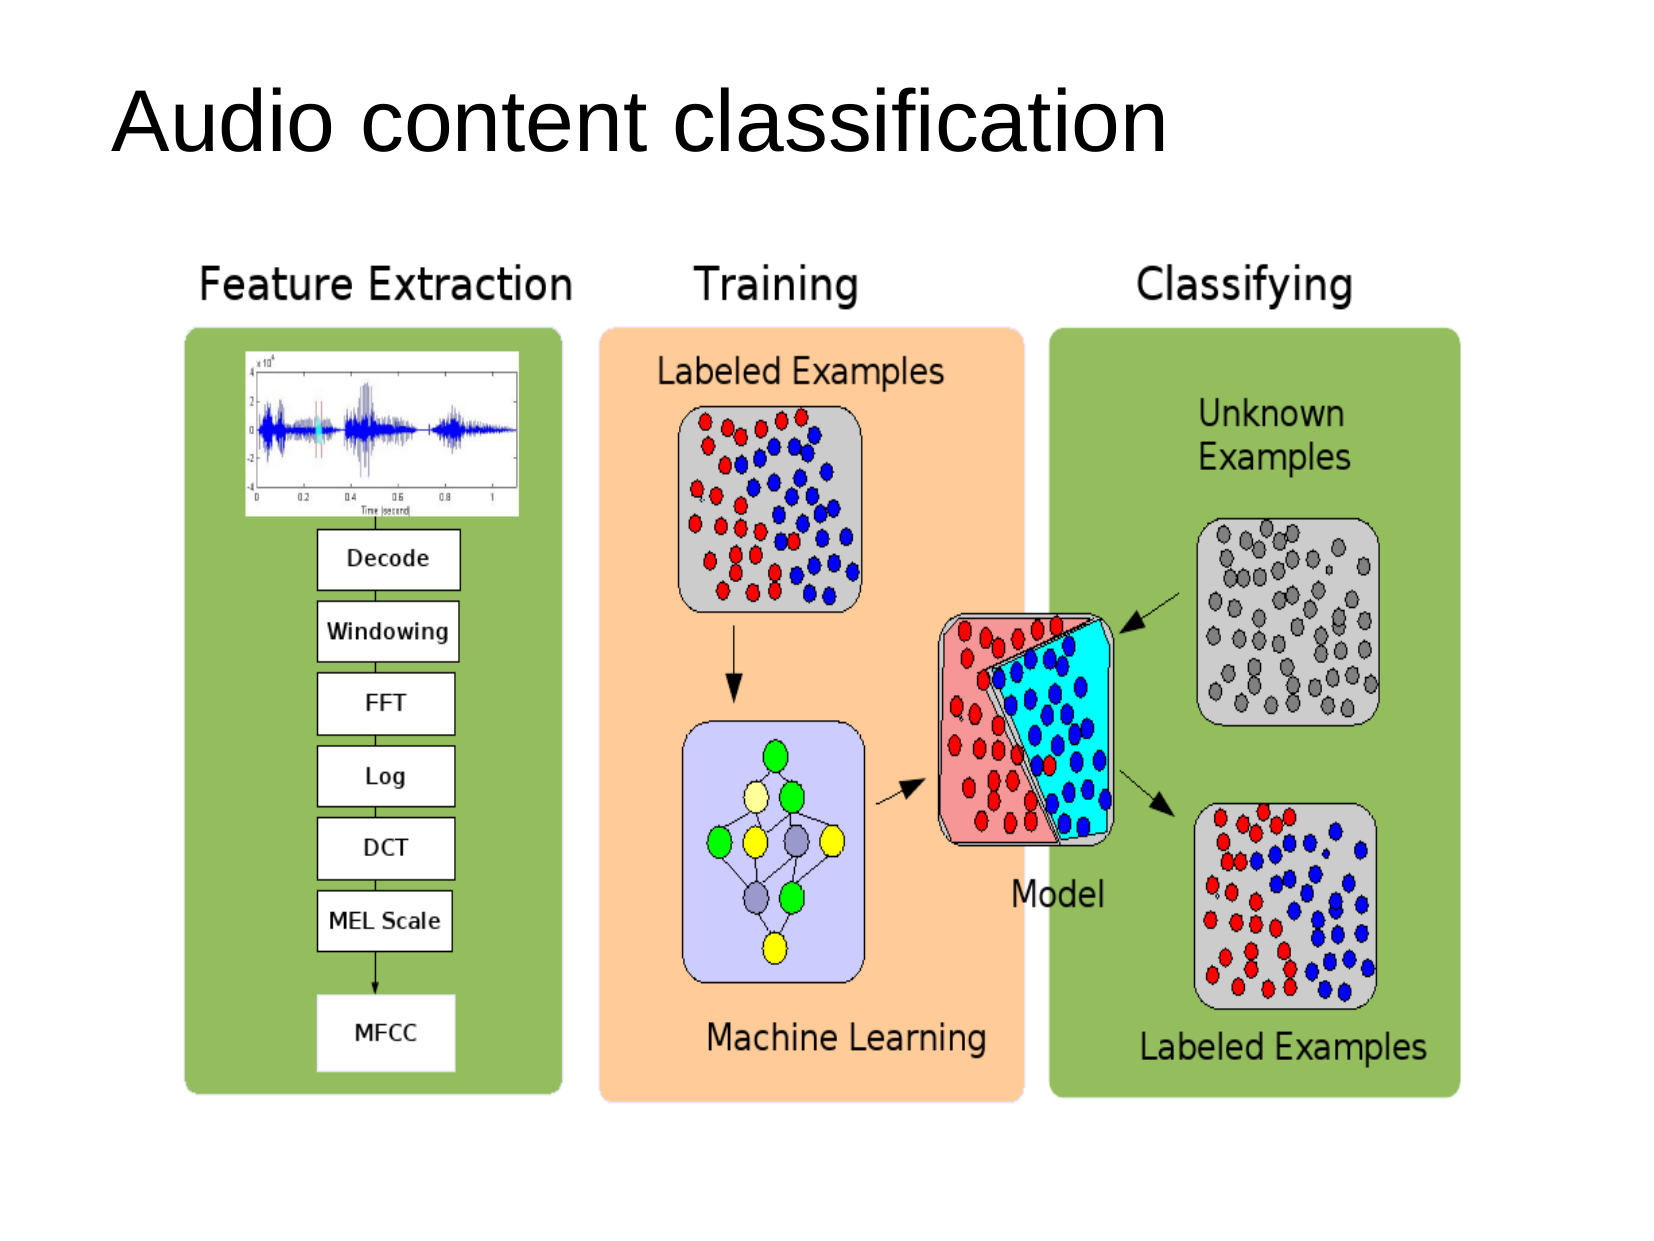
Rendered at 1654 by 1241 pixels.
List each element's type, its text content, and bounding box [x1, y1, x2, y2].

picture [154, 252, 1485, 1116]
title Audio content classification [80, 10, 1489, 218]
